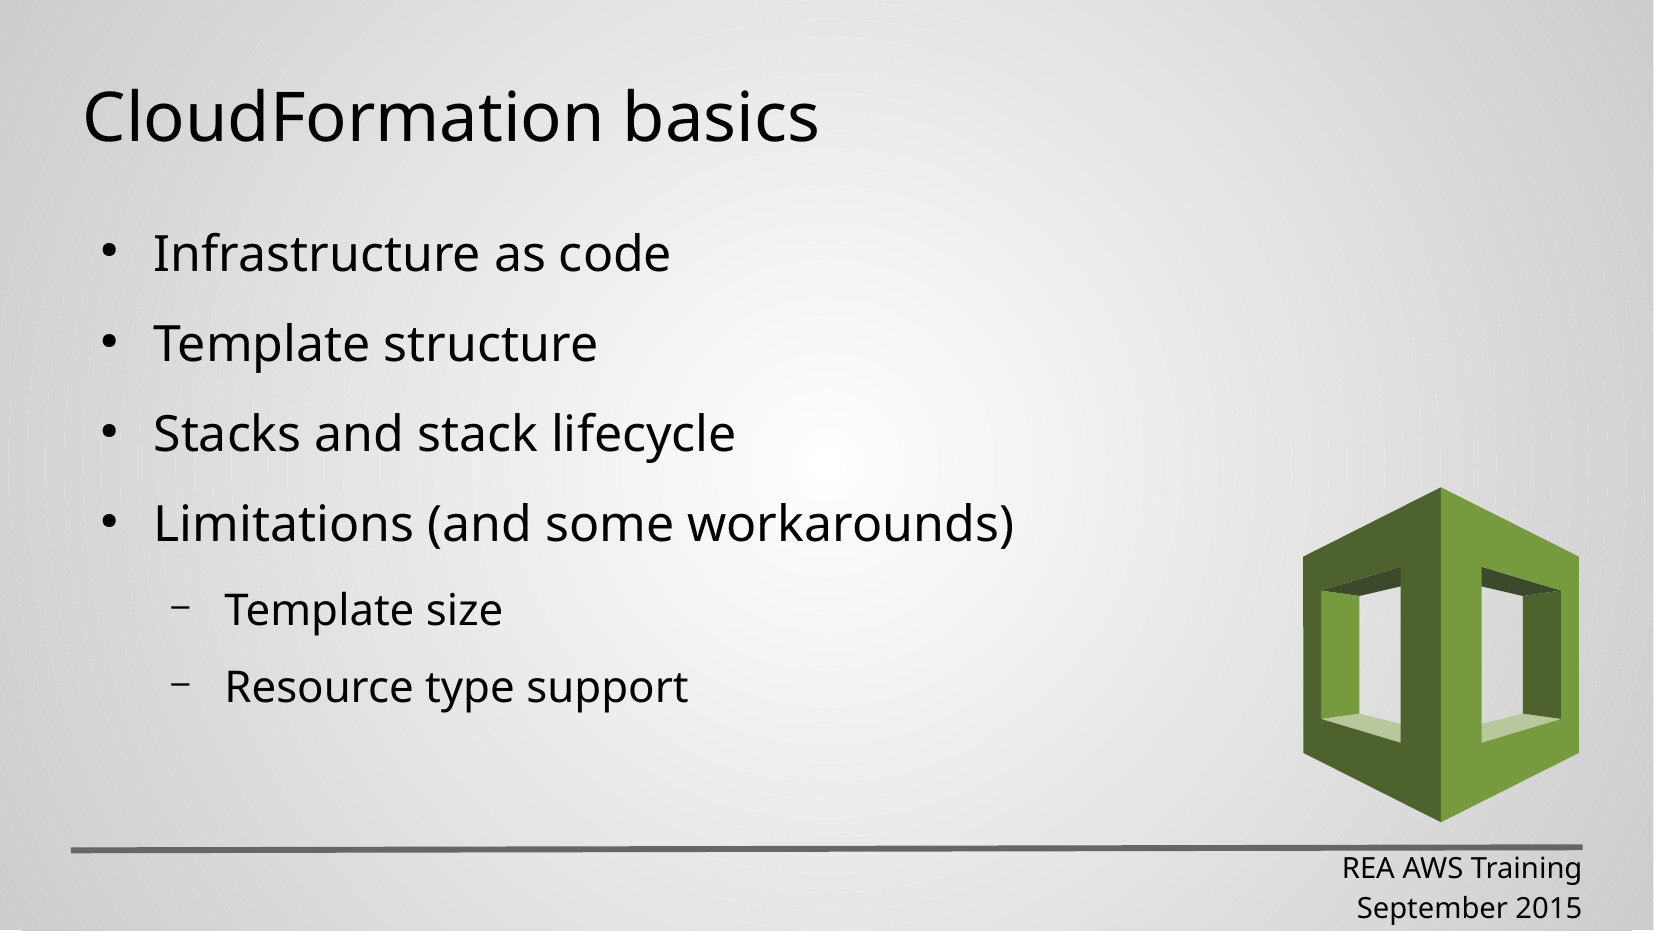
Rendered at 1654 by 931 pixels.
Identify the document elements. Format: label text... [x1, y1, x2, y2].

title CloudFormation basics [82, 36, 1571, 193]
picture [1299, 479, 1583, 827]
list Infrastructure as code Template structure Stacks and stack lifecycle Limitations (and some workarounds) Template size Resource type support [82, 217, 1571, 827]
